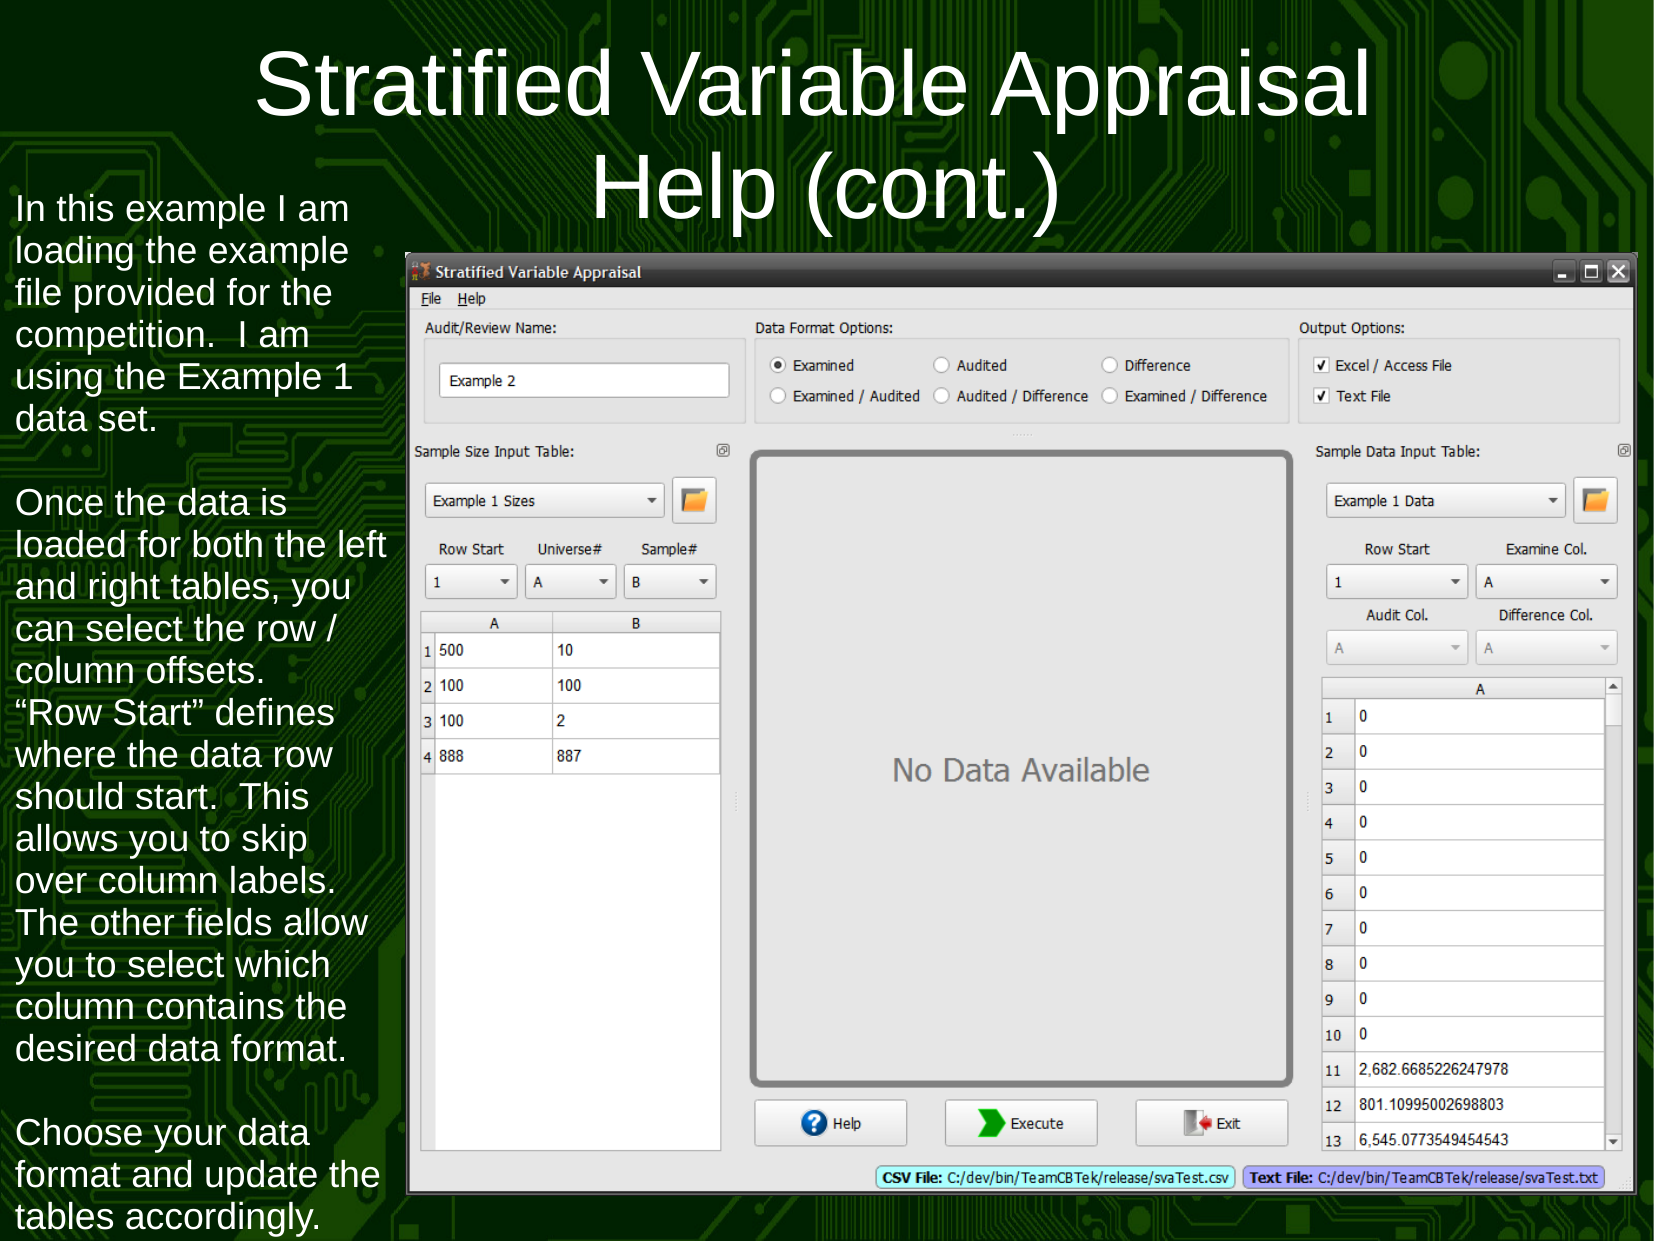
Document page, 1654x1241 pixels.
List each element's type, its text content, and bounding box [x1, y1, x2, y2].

title Stratified Variable Appraisal Help (cont.) [82, 31, 1571, 239]
text_box In this example I am loading the example file provided for the competition. I am using the Example 1 data set. Once the data is loaded for both the left and right tables, you can select the row / column offsets. “Row Start” defines where the data row should start. This allows you to skip over column labels. The other fields allow you to select which column contains the desired data format. Choose your data format and update the tables accordingly. [0, 180, 406, 1241]
picture [0, 0, 1654, 1241]
